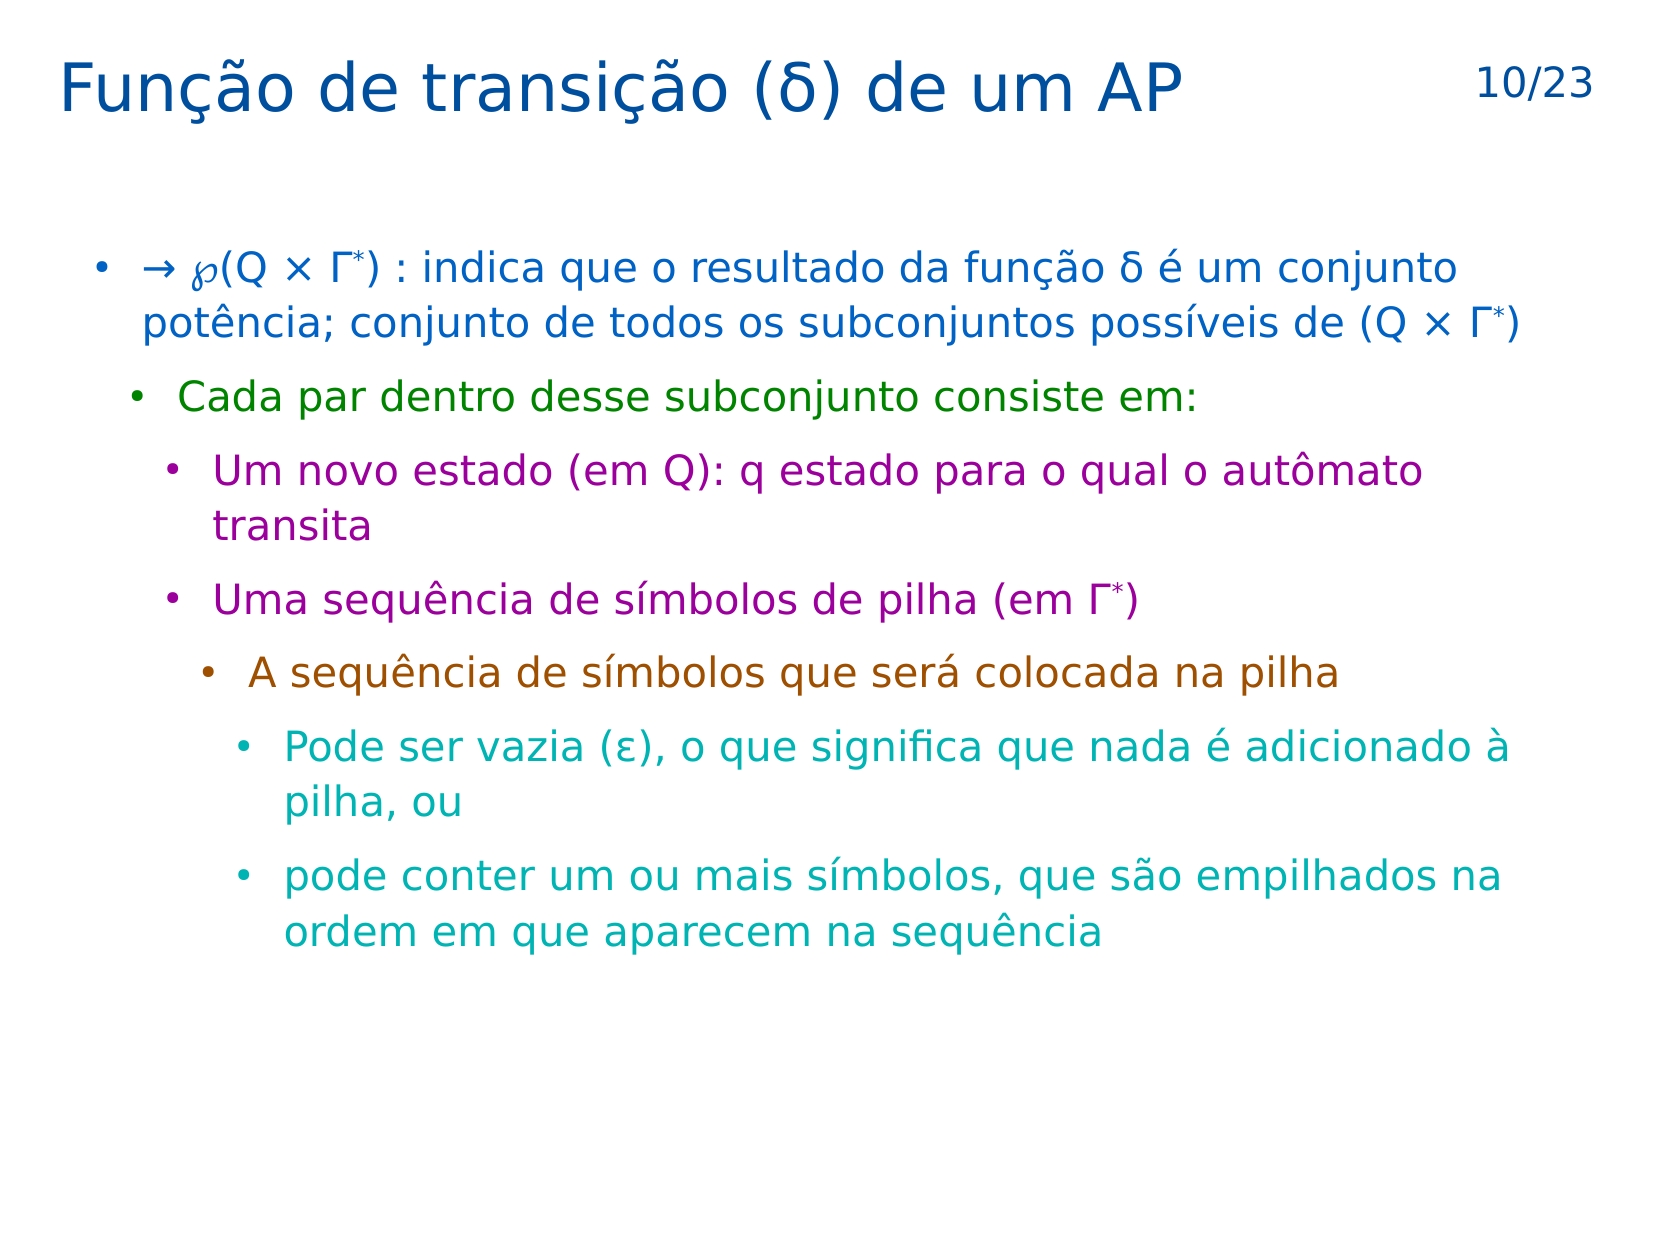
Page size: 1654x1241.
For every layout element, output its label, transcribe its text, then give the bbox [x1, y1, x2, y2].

list → ℘(Q × Γ*) : indica que o resultado da função δ é um conjunto potência; conjunto de todos os subconjuntos possíveis de (Q × Γ*) Cada par dentro desse subconjunto consiste em: Um novo estado (em Q): q estado para o qual o autômato transita Uma sequência de símbolos de pilha (em Γ*) A sequência de símbolos que será colocada na pilha Pode ser vazia (ε), o que significa que nada é adicionado à pilha, ou pode conter um ou mais símbolos, que são empilhados na ordem em que aparecem na sequência [59, 236, 1595, 1211]
title Função de transição (δ) de um AP [59, 29, 1625, 148]
